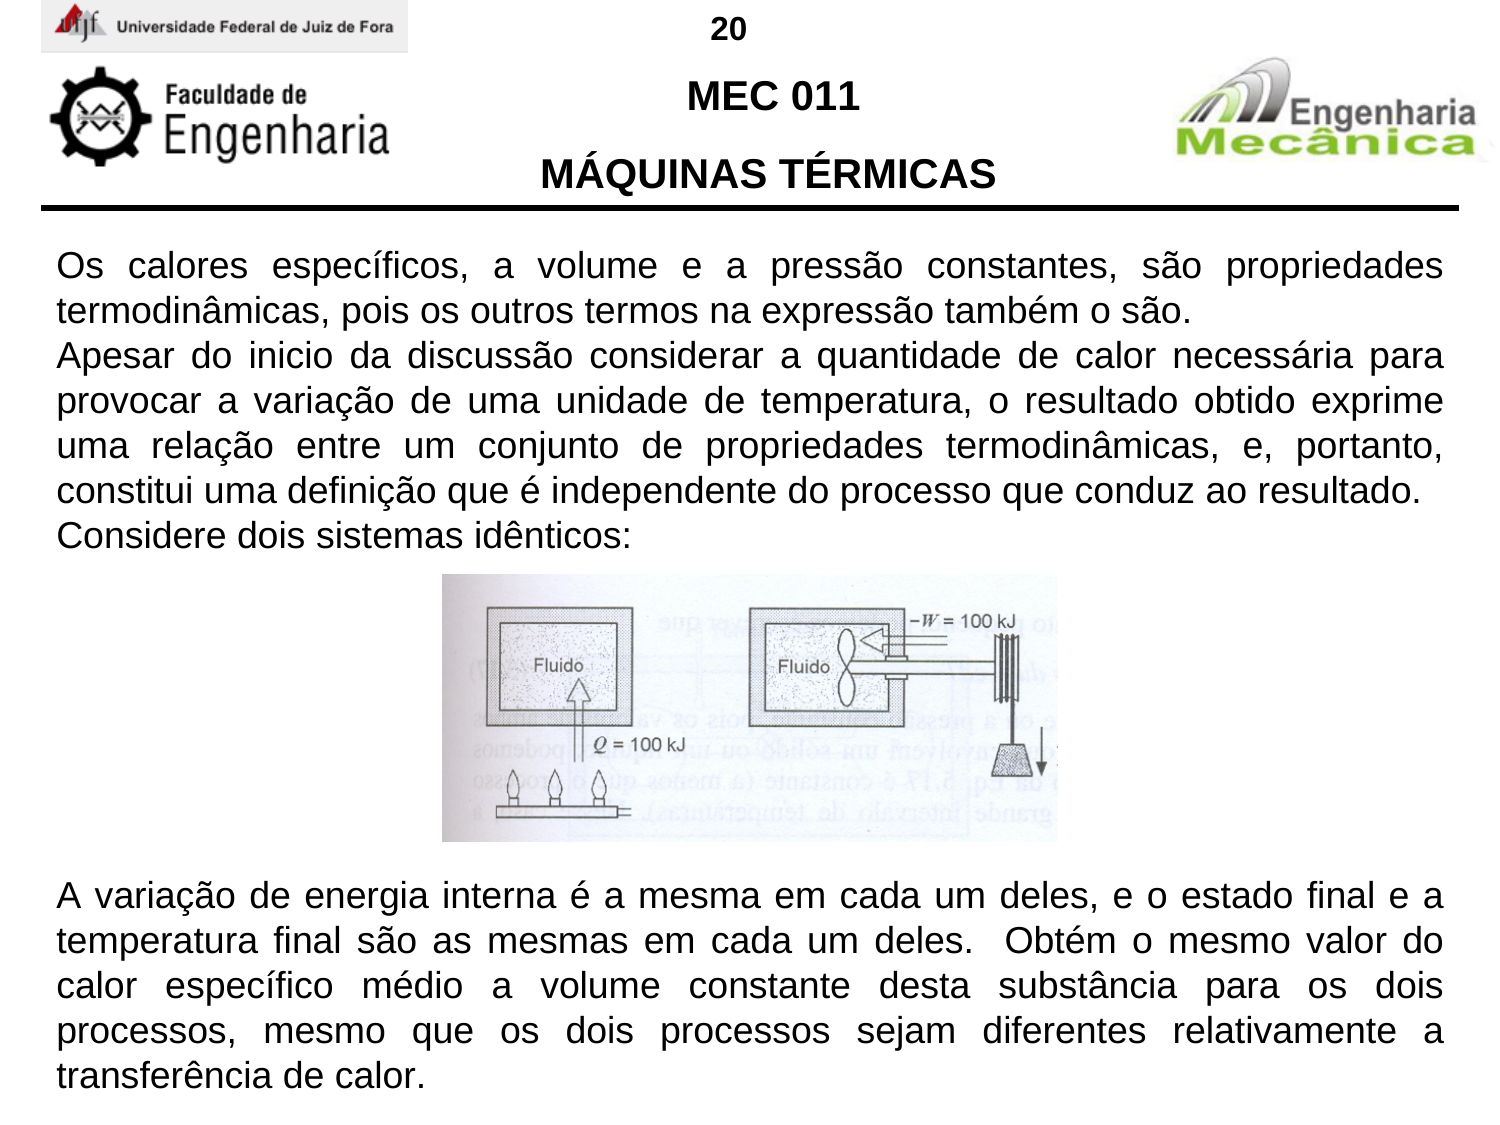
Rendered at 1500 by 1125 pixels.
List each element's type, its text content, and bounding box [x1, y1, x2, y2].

picture [41, 0, 408, 174]
picture [442, 574, 1058, 842]
picture [1151, 54, 1500, 167]
text_box Os calores específicos, a volume e a pressão constantes, são propriedades termodinâmicas, pois os outros termos na expressão também o são. Apesar do inicio da discussão considerar a quantidade de calor necessária para provocar a variação de uma unidade de temperatura, o resultado obtido exprime uma relação entre um conjunto de propriedades termodinâmicas, e, portanto, constitui uma definição que é independente do processo que conduz ao resultado. Considere dois sistemas idênticos: A variação de energia interna é a mesma em cada um deles, e o estado final e a temperatura final são as mesmas em cada um deles. Obtém o mesmo valor do calor específico médio a volume constante desta substância para os dois processos, mesmo que os dois processos sejam diferentes relativamente a transferência de calor. [41, 233, 1459, 1105]
